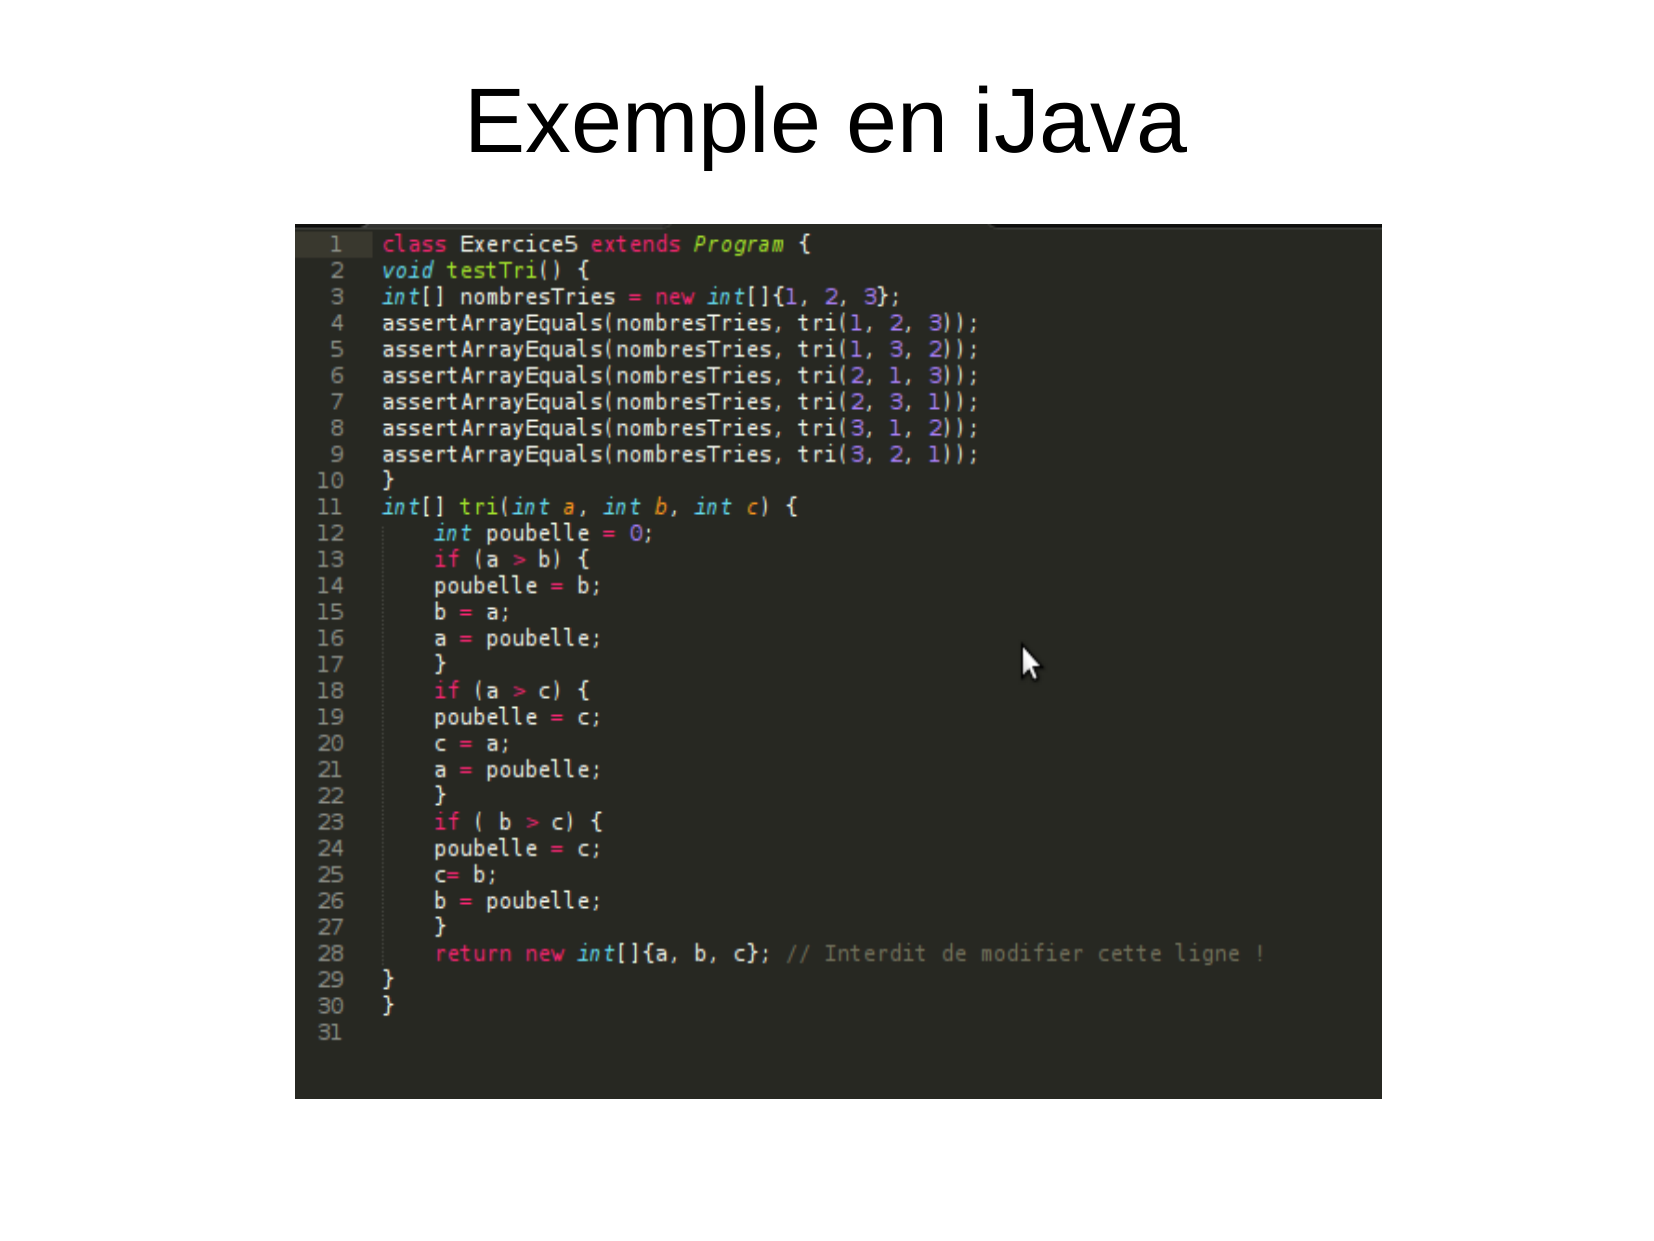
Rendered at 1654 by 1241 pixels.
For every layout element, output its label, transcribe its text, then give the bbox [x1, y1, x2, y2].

title Exemple en iJava [82, 17, 1571, 225]
picture [295, 224, 1382, 1099]
